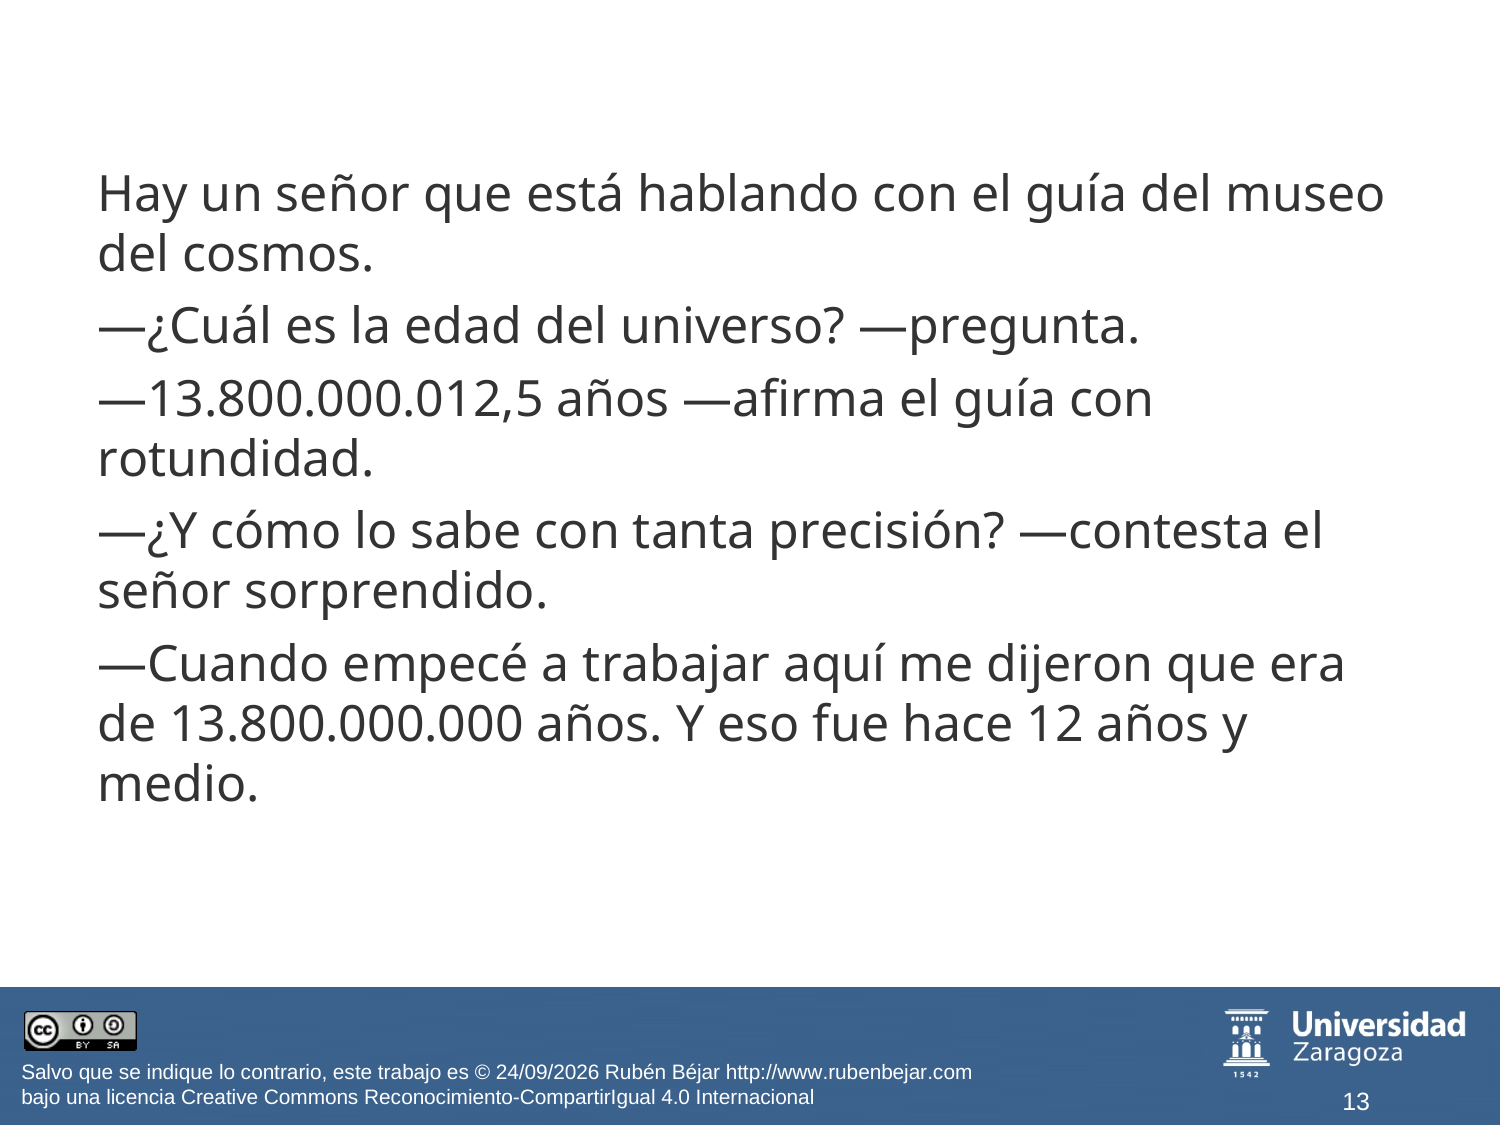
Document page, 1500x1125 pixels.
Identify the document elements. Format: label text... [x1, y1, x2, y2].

list Hay un señor que está hablando con el guía del museo del cosmos. —¿Cuál es la edad del universo? —pregunta. —13.800.000.012,5 años —afirma el guía con rotundidad. —¿Y cómo lo sabe con tanta precisión? —contesta el señor sorprendido. —Cuando empecé a trabajar aquí me dijeron que era de 13.800.000.000 años. Y eso fue hace 12 años y medio. [82, 153, 1418, 827]
picture [0, 987, 1500, 1125]
